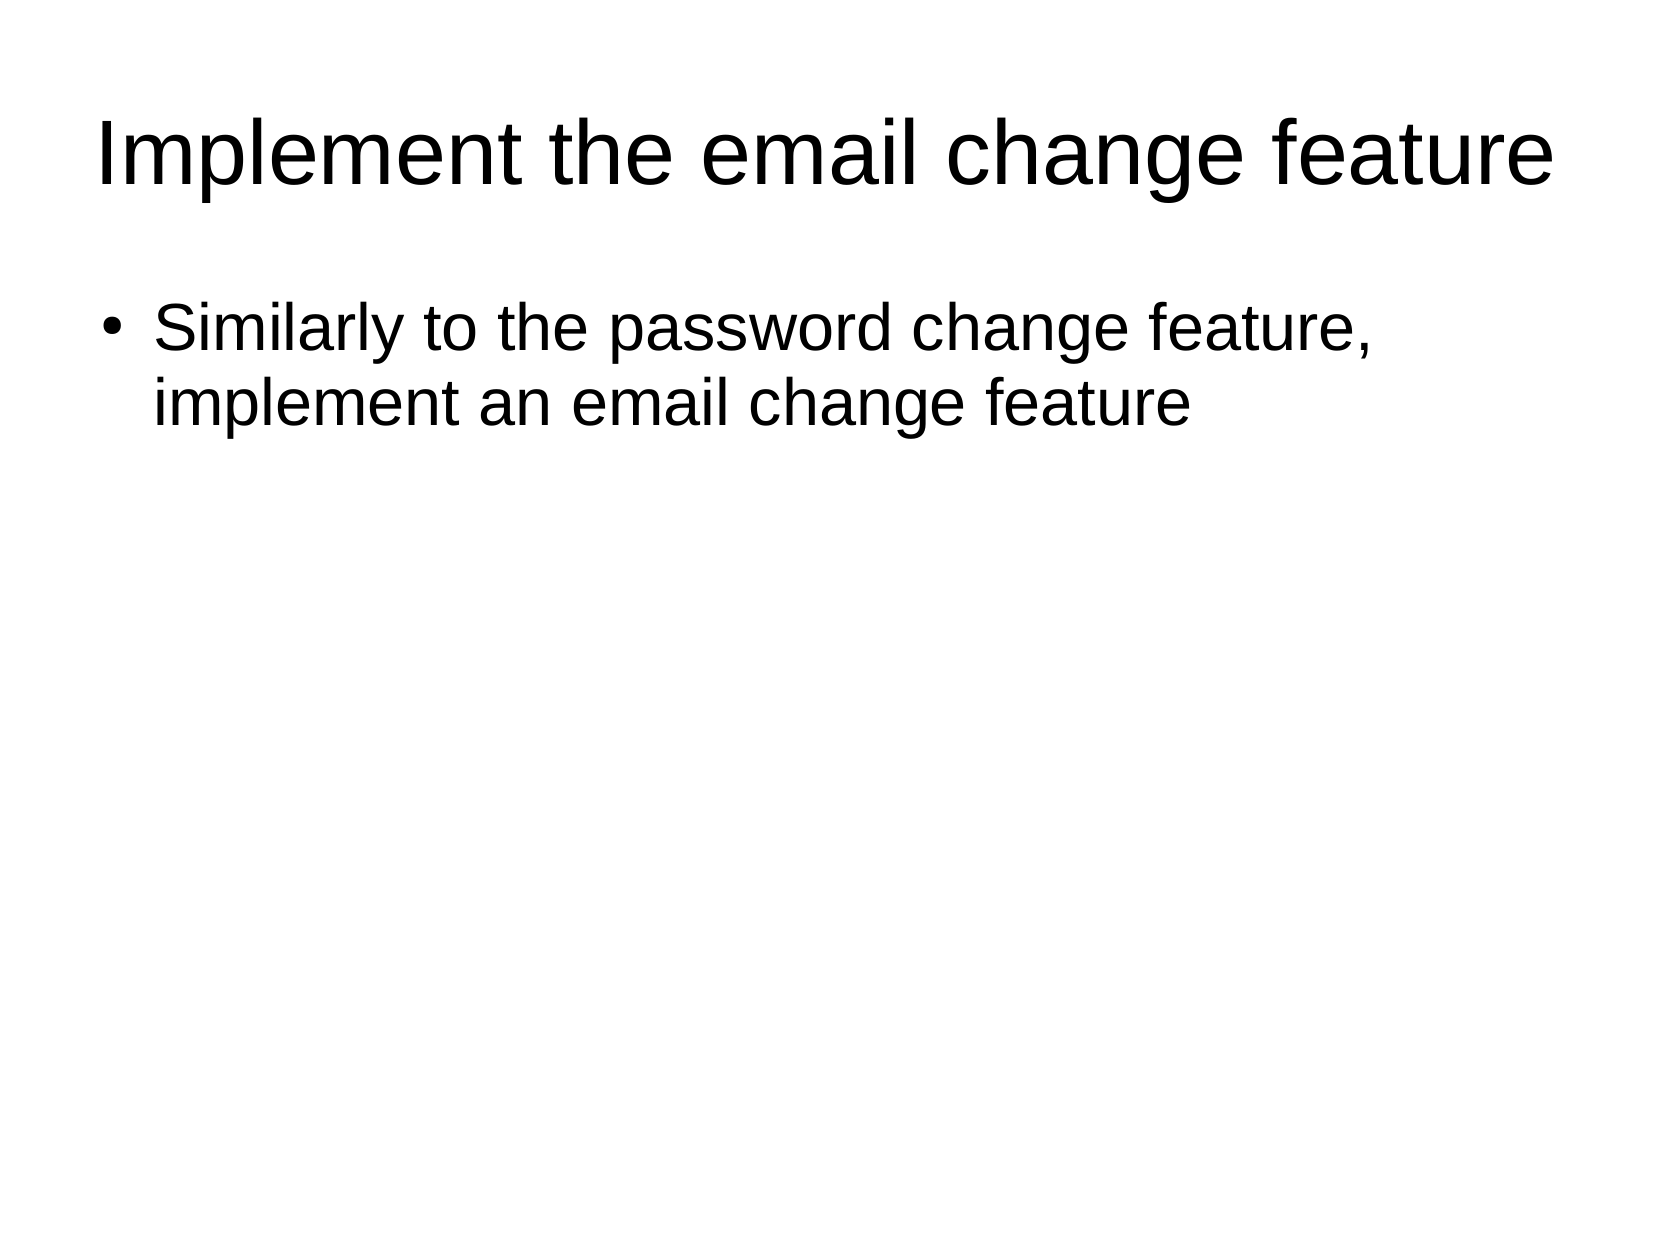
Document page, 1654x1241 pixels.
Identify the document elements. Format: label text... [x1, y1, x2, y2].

list Similarly to the password change feature, implement an email change feature [82, 290, 1571, 1010]
title Implement the email change feature [82, 49, 1571, 257]
